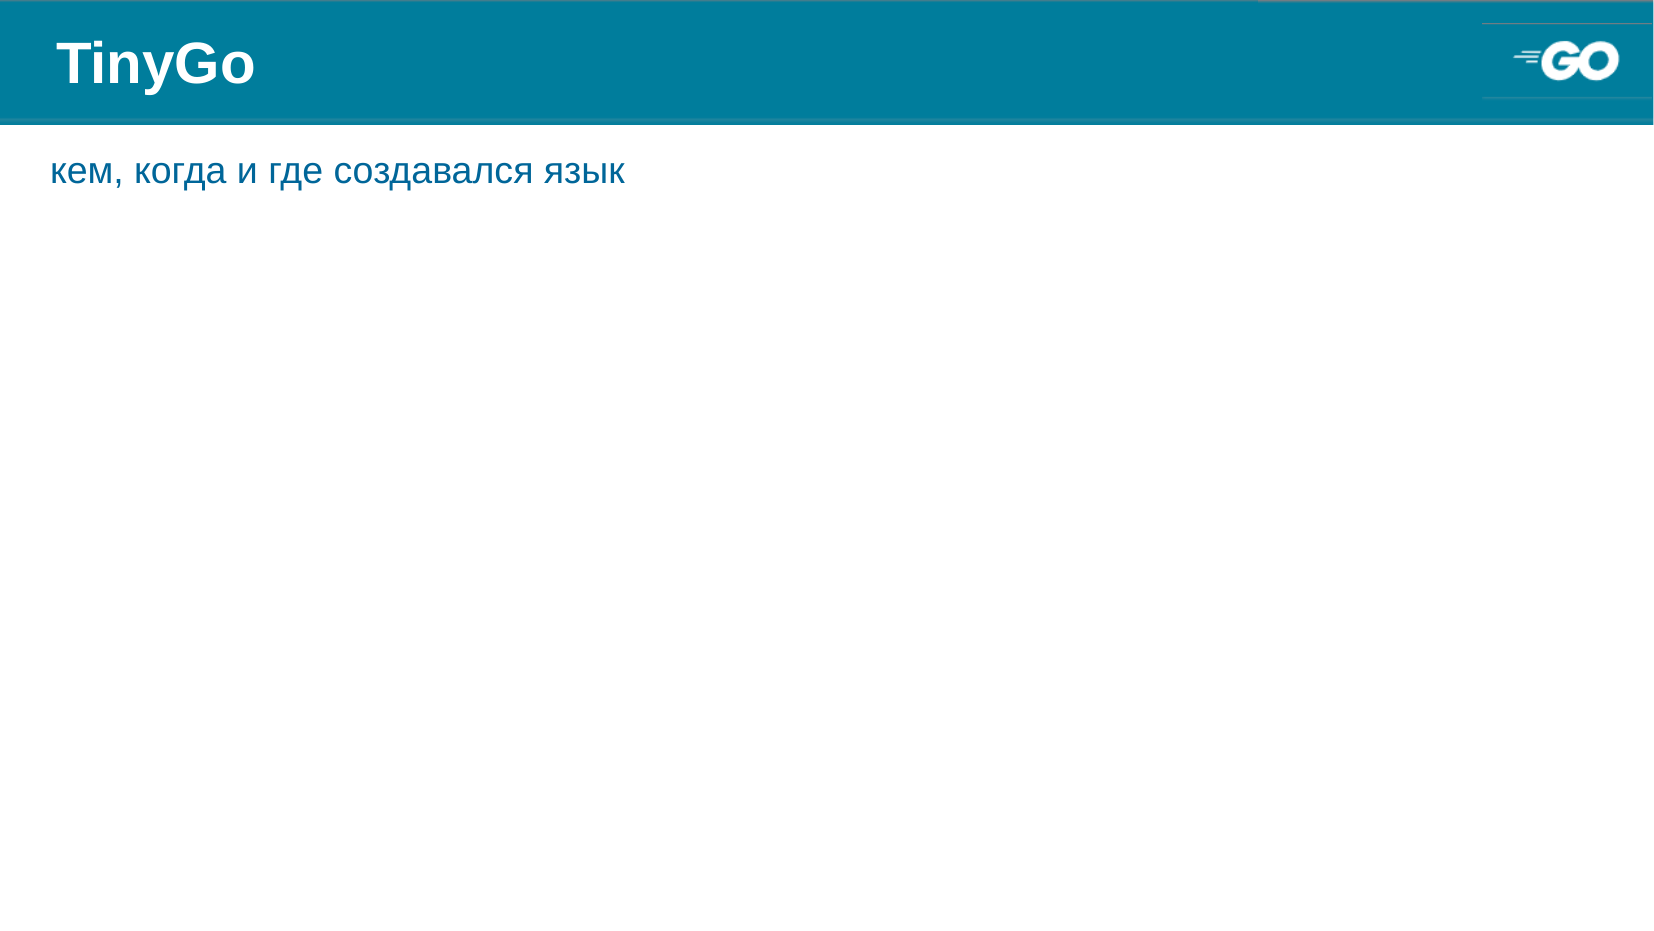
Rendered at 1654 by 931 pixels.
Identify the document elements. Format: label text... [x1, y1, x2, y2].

text_box TinyGo [41, 23, 1495, 104]
picture [1542, 41, 1619, 81]
text_box кем, когда и где создавался язык [35, 141, 1619, 898]
